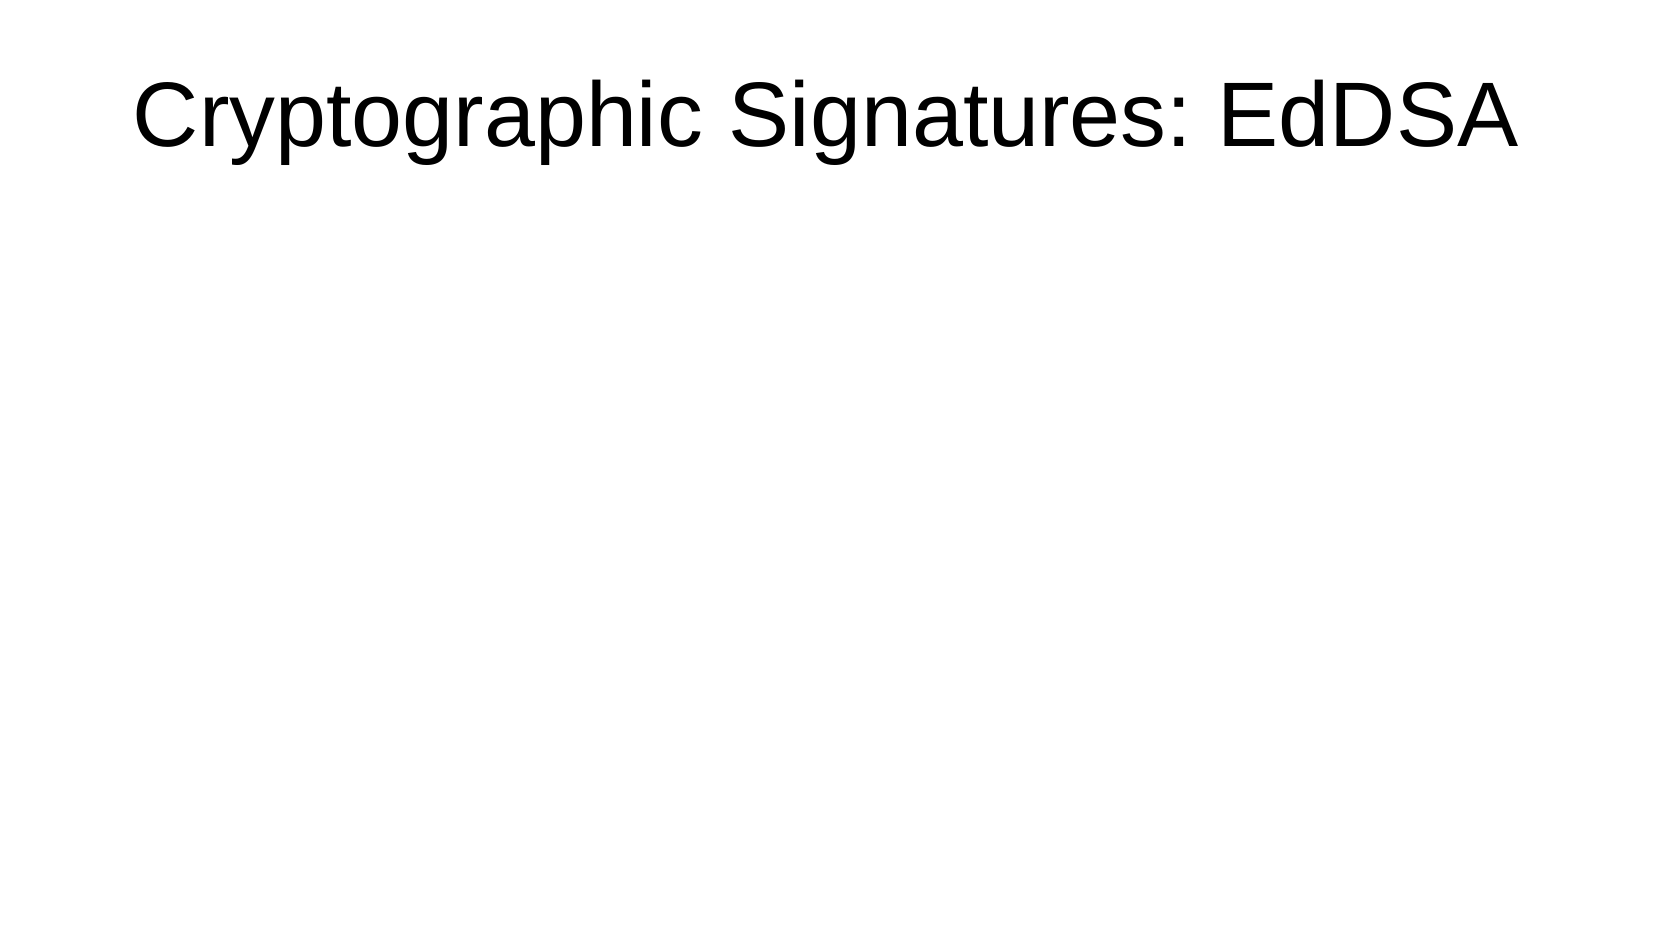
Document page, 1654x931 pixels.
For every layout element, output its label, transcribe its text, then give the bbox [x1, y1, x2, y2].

title Cryptographic Signatures: EdDSA [82, 37, 1571, 193]
